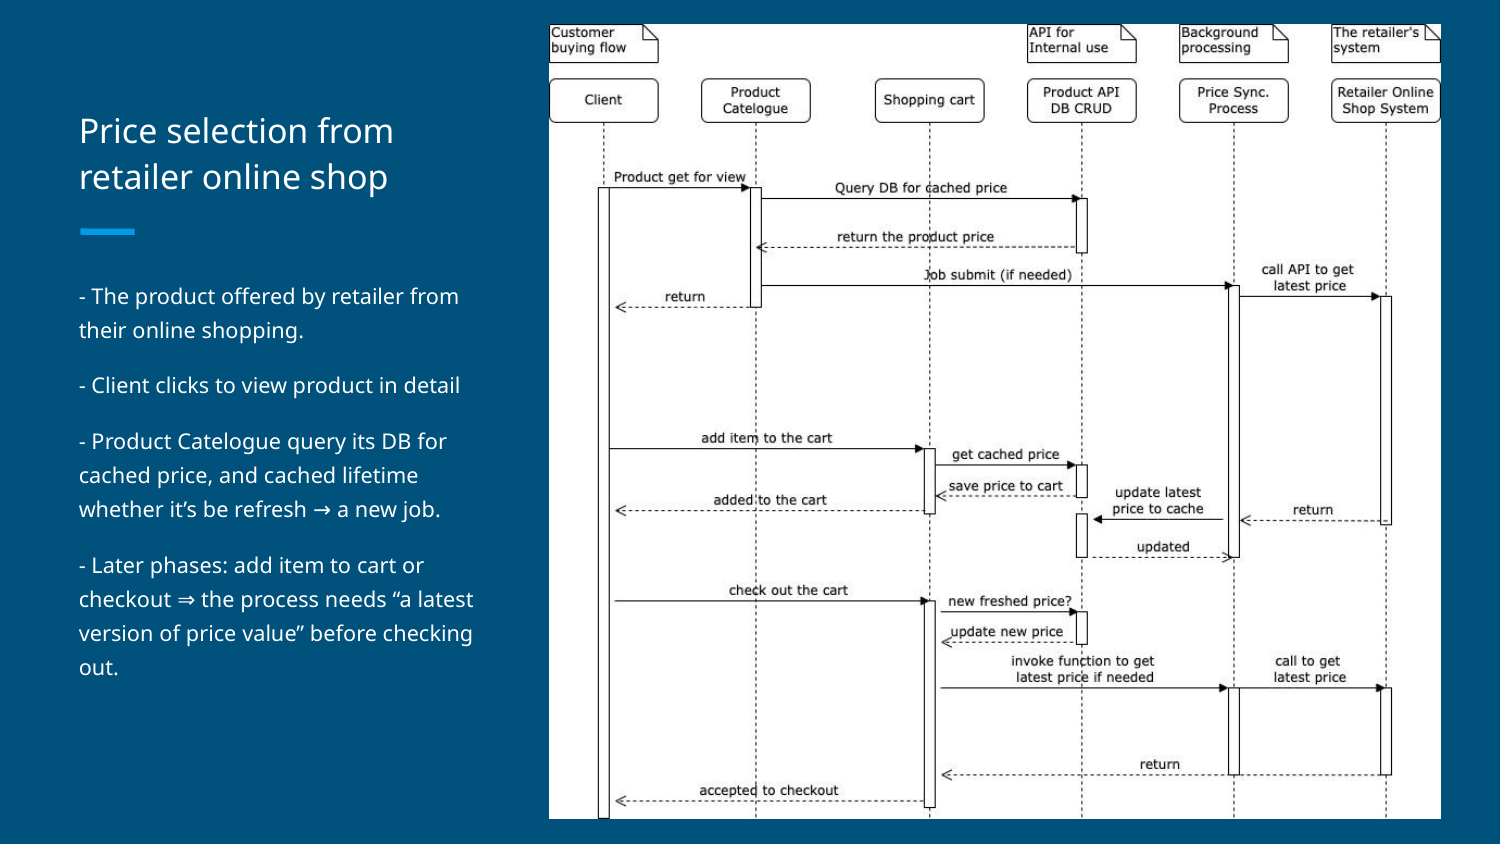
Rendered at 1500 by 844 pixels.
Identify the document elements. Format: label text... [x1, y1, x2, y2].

title Price selection from retailer online shop [63, 91, 525, 216]
picture [550, 25, 1440, 818]
list - The product offered by retailer from their online shopping. - Client clicks to view product in detail - Product Catelogue query its DB for cached price, and cached lifetime whether it’s be refresh → a new job. - Later phases: add item to cart or checkout ⇒ the process needs “a latest version of price value” before checking out. [63, 261, 525, 702]
